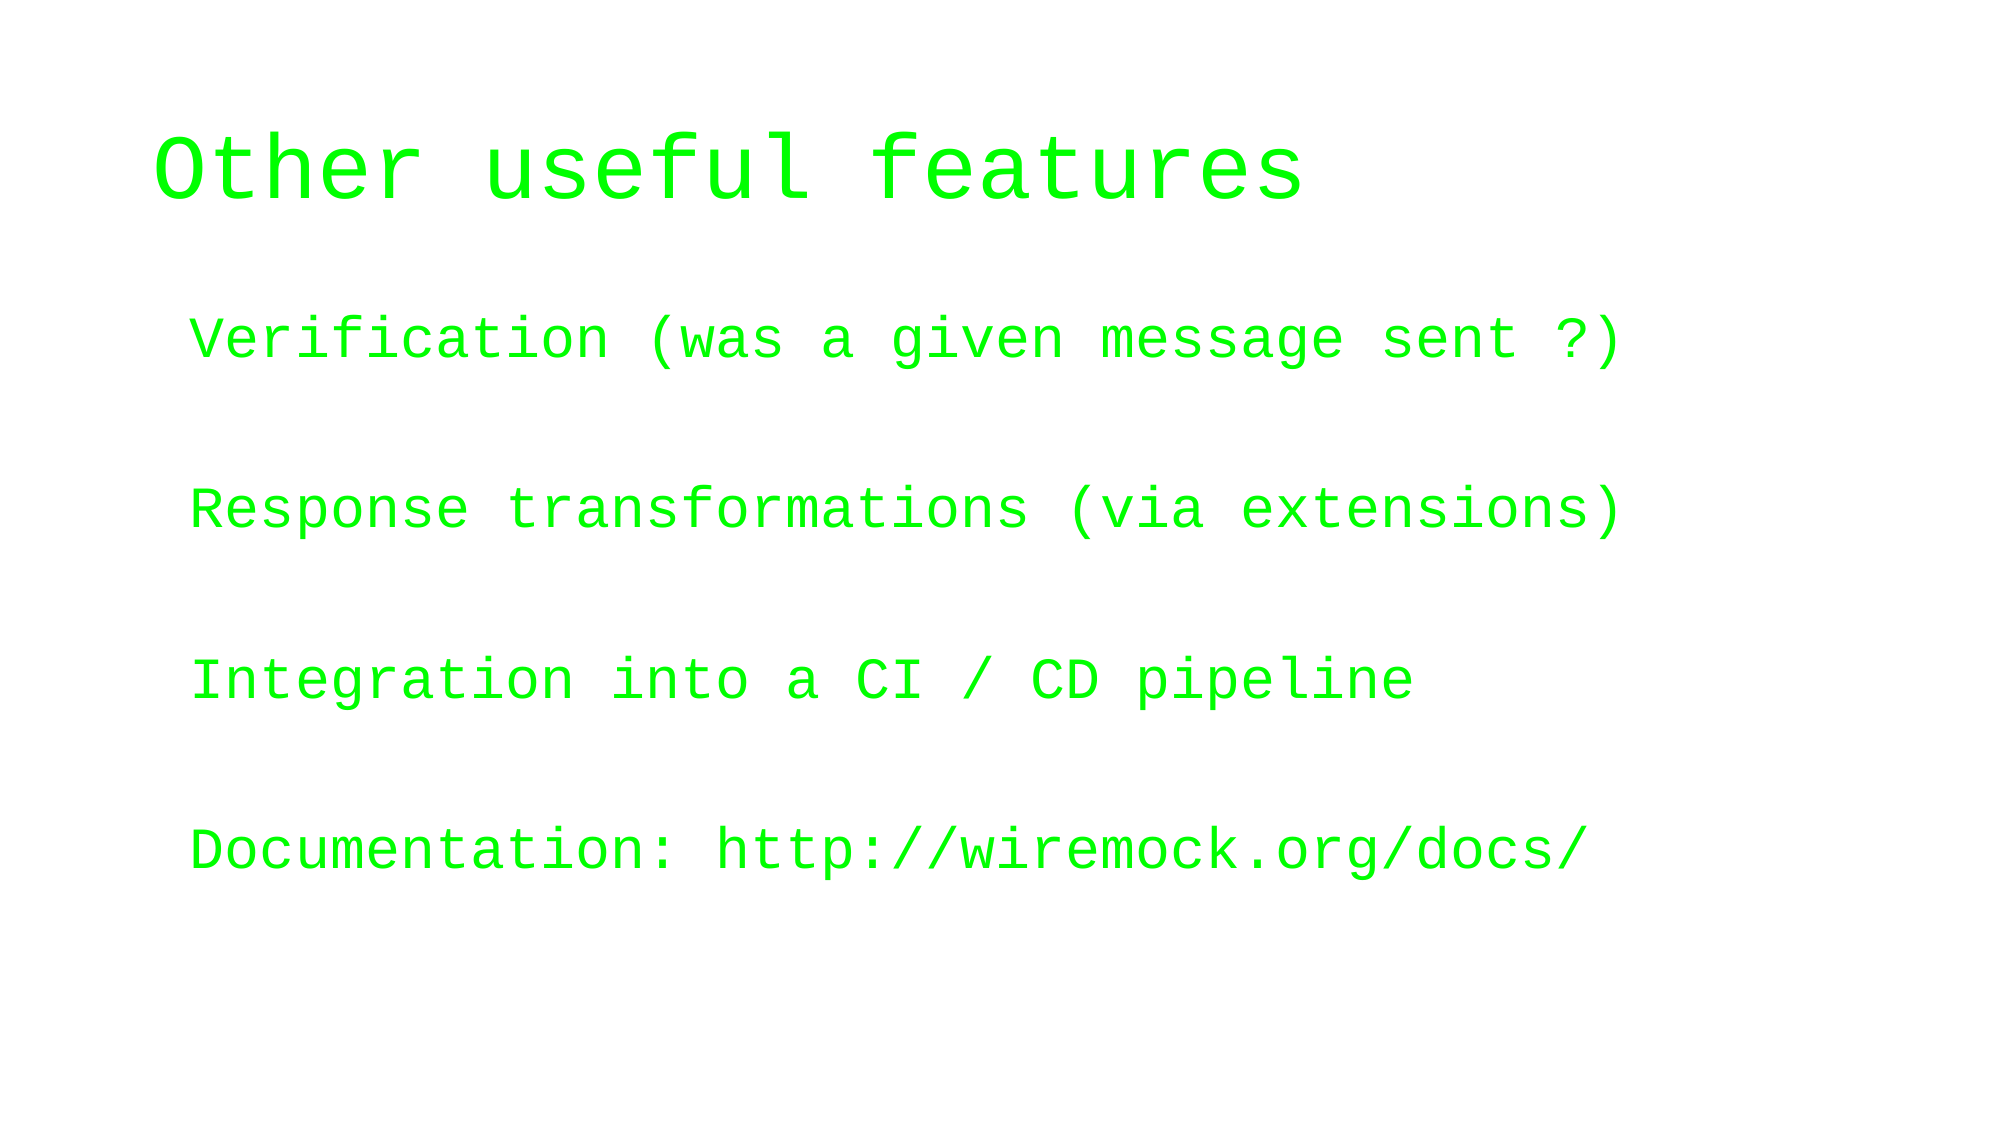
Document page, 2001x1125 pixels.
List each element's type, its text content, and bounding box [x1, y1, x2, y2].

title Other useful features [137, 59, 1863, 278]
list Verification (was a given message sent ?) Response transformations (via extensions) Integration into a CI / CD pipeline Documentation: http://wiremock.org/docs/ [137, 299, 1863, 1014]
